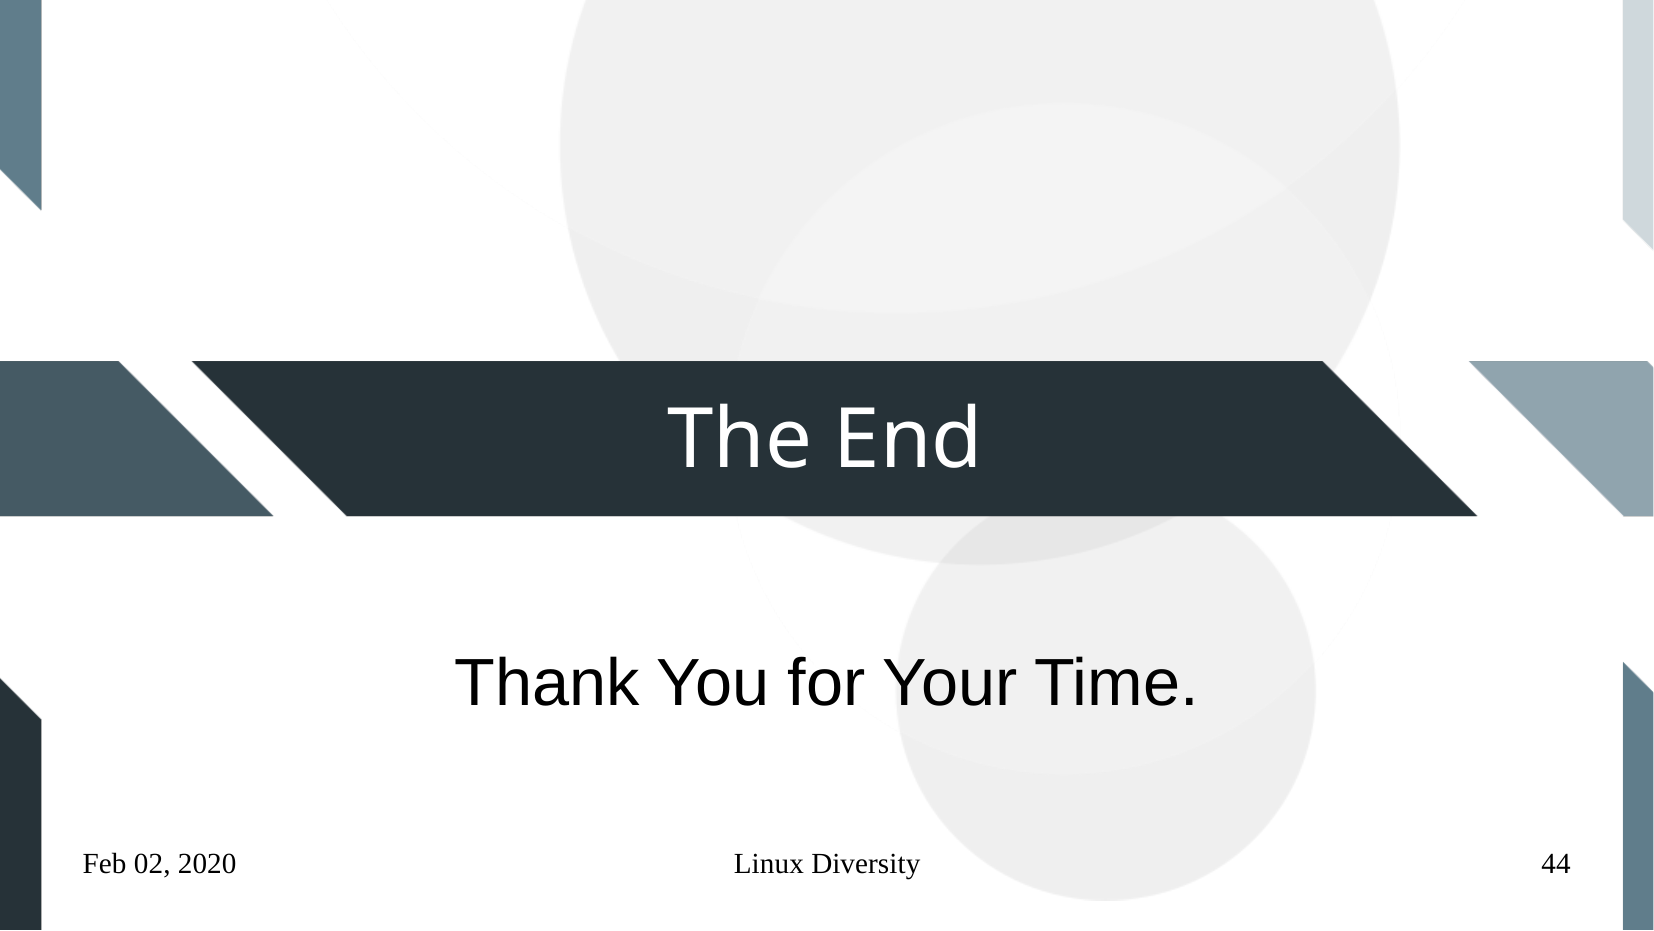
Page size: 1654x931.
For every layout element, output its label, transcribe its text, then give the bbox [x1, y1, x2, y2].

list Thank You for Your Time. [82, 645, 1571, 826]
picture [0, 0, 1654, 930]
title The End [82, 360, 1568, 511]
